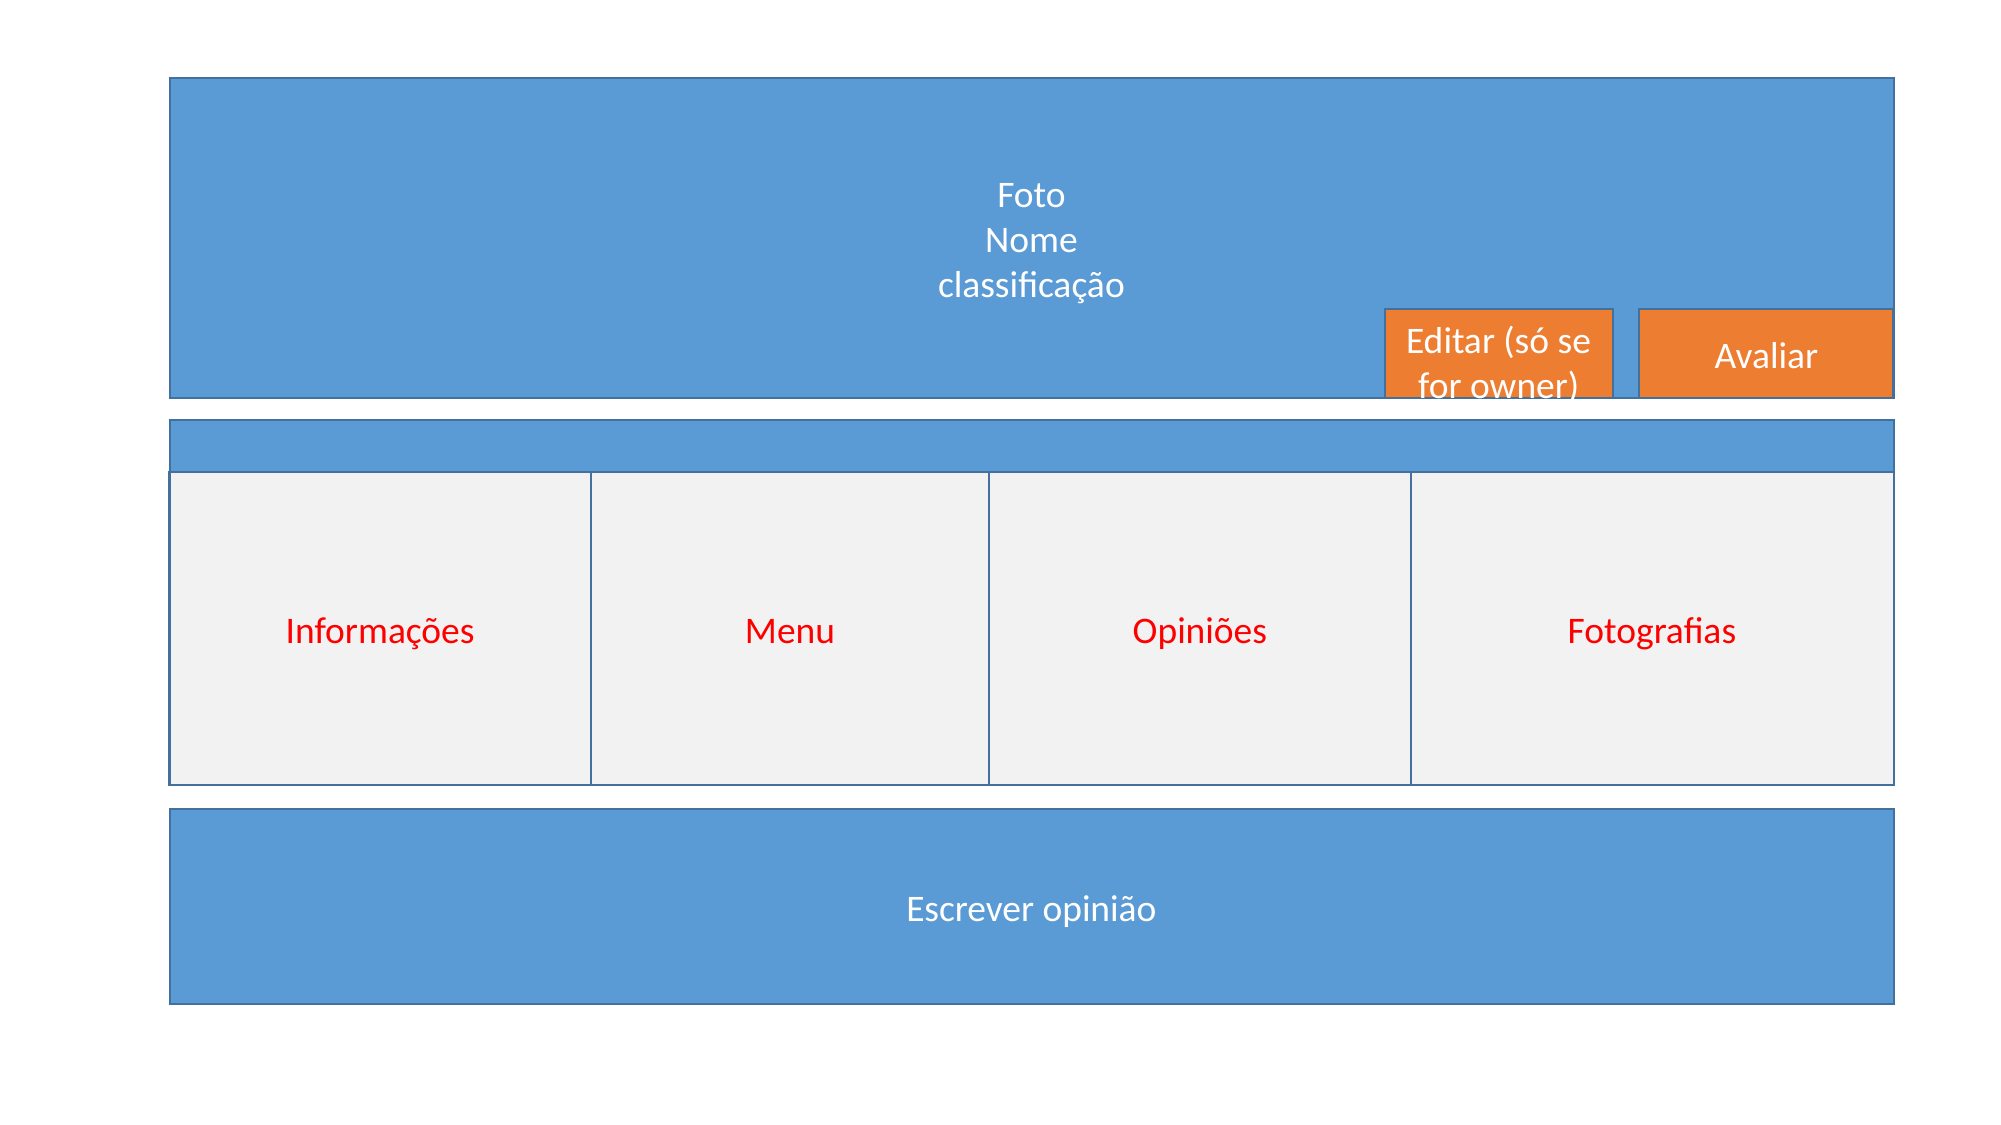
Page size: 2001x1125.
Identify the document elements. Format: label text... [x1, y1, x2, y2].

text_box Avaliar [1639, 309, 1893, 398]
text_box [170, 330, 1894, 472]
text_box Opiniões [989, 472, 1411, 785]
text_box Escrever opinião [170, 809, 1894, 1004]
text_box Editar (só se for owner) [1385, 309, 1613, 398]
text_box Foto Nome classificação [170, 78, 1894, 398]
text_box Informações [169, 472, 591, 785]
text_box Fotografias [1411, 472, 1894, 785]
text_box Menu [591, 472, 989, 785]
